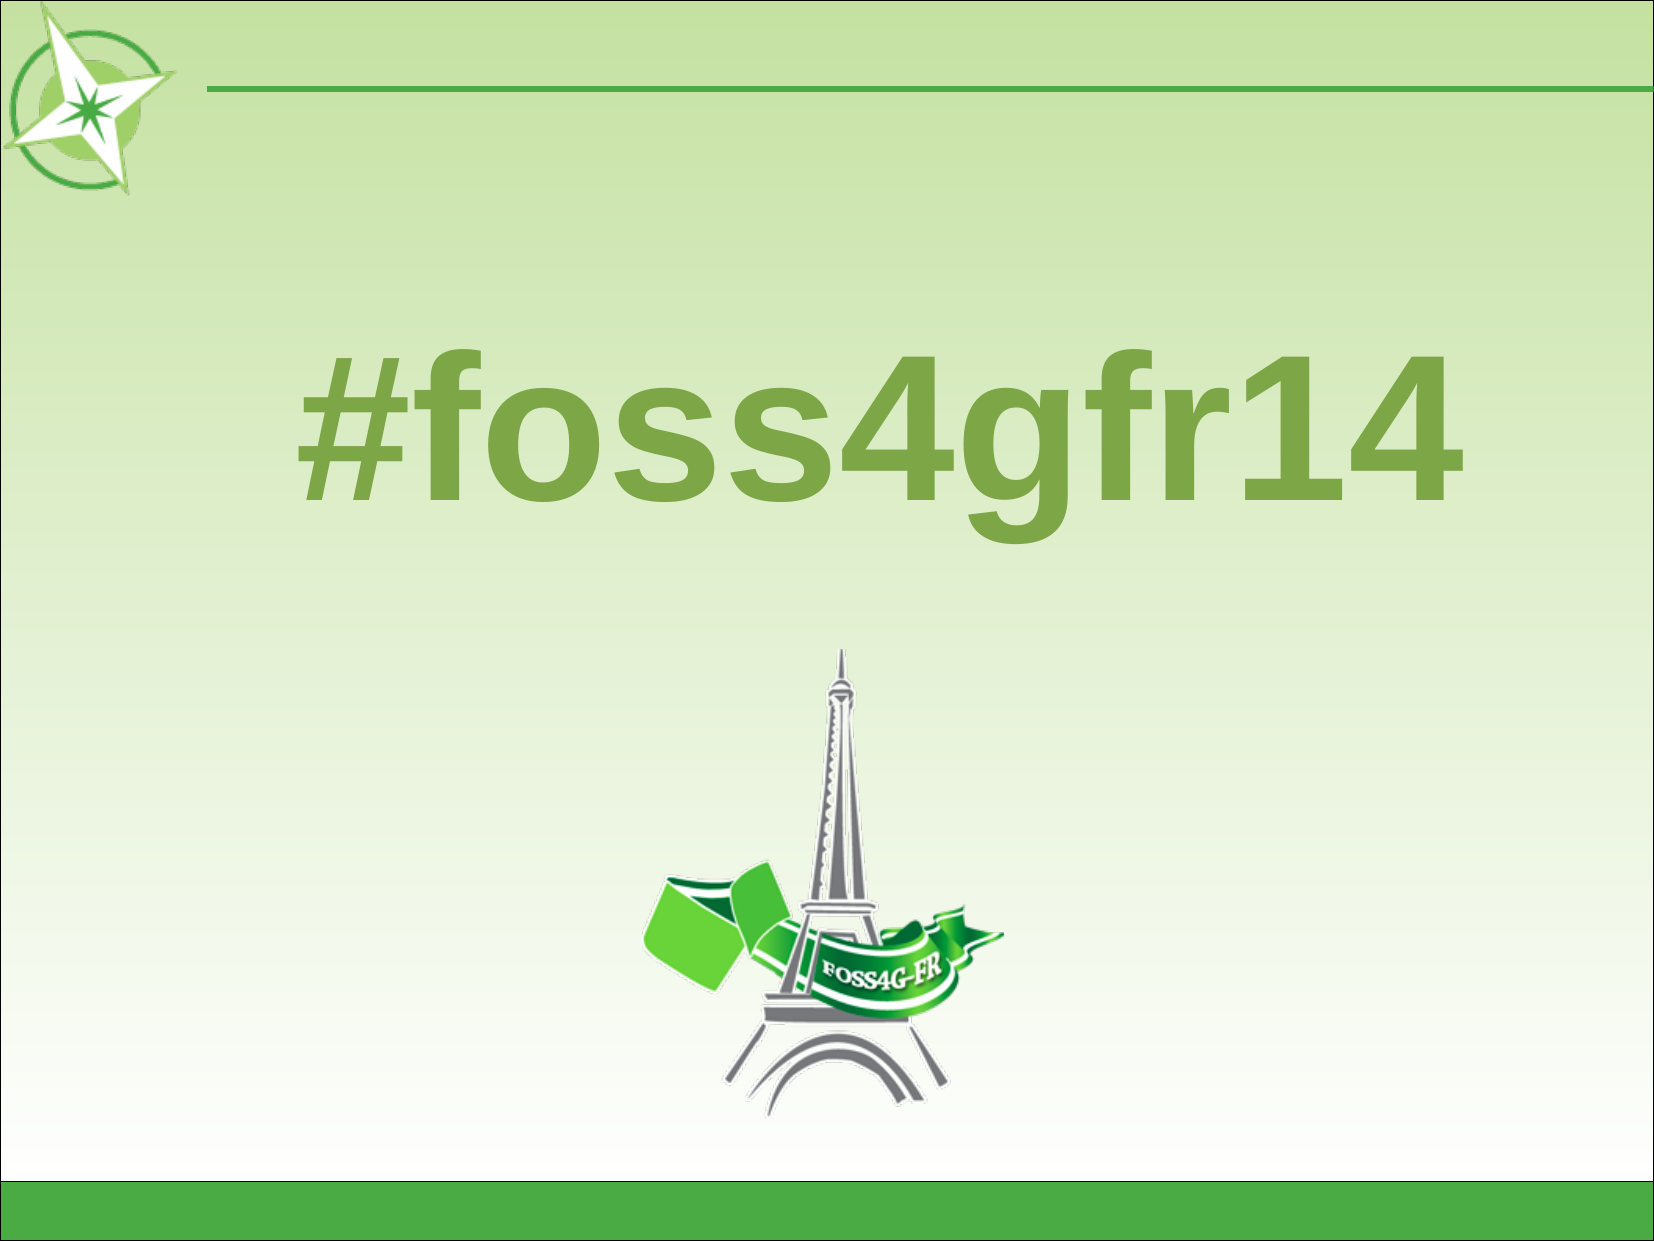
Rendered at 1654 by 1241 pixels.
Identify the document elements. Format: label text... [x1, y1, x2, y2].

picture [2, 0, 178, 197]
picture [641, 649, 1004, 1119]
subtitle #foss4gfr14 [135, 206, 1625, 650]
